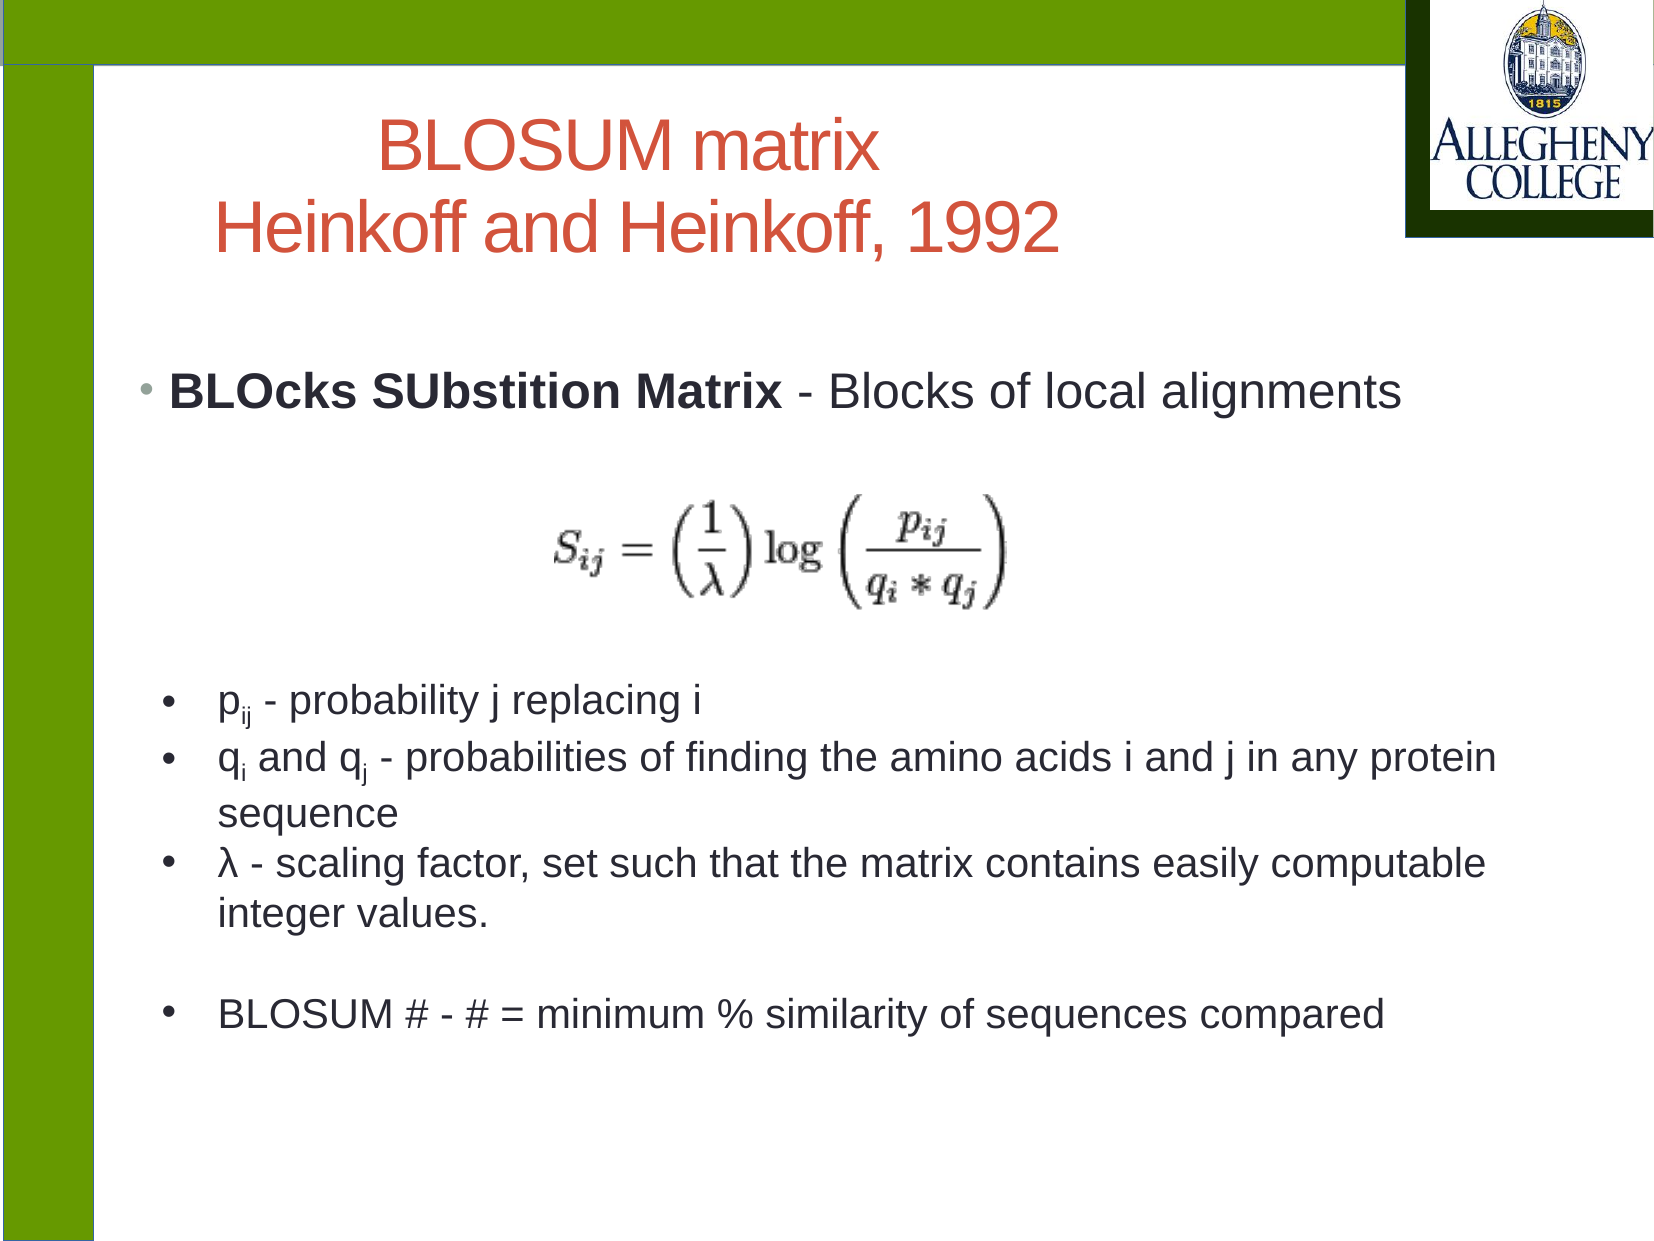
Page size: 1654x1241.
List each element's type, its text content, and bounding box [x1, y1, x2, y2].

list BLOcks SUbstition Matrix - Blocks of local alignments [124, 351, 1546, 481]
text_box pij - probability j replacing i qi and qj - probabilities of finding the amino acids i and j in any protein sequence λ - scaling factor, set such that the matrix contains easily computable integer values. BLOSUM # - # = minimum % similarity of sequences compared [146, 665, 1601, 1044]
title BLOSUM matrix Heinkoff and Heinkoff, 1992 [94, 96, 1382, 276]
text_box [3, 0, 1654, 1241]
picture [1430, 0, 1654, 210]
picture [554, 494, 1007, 612]
